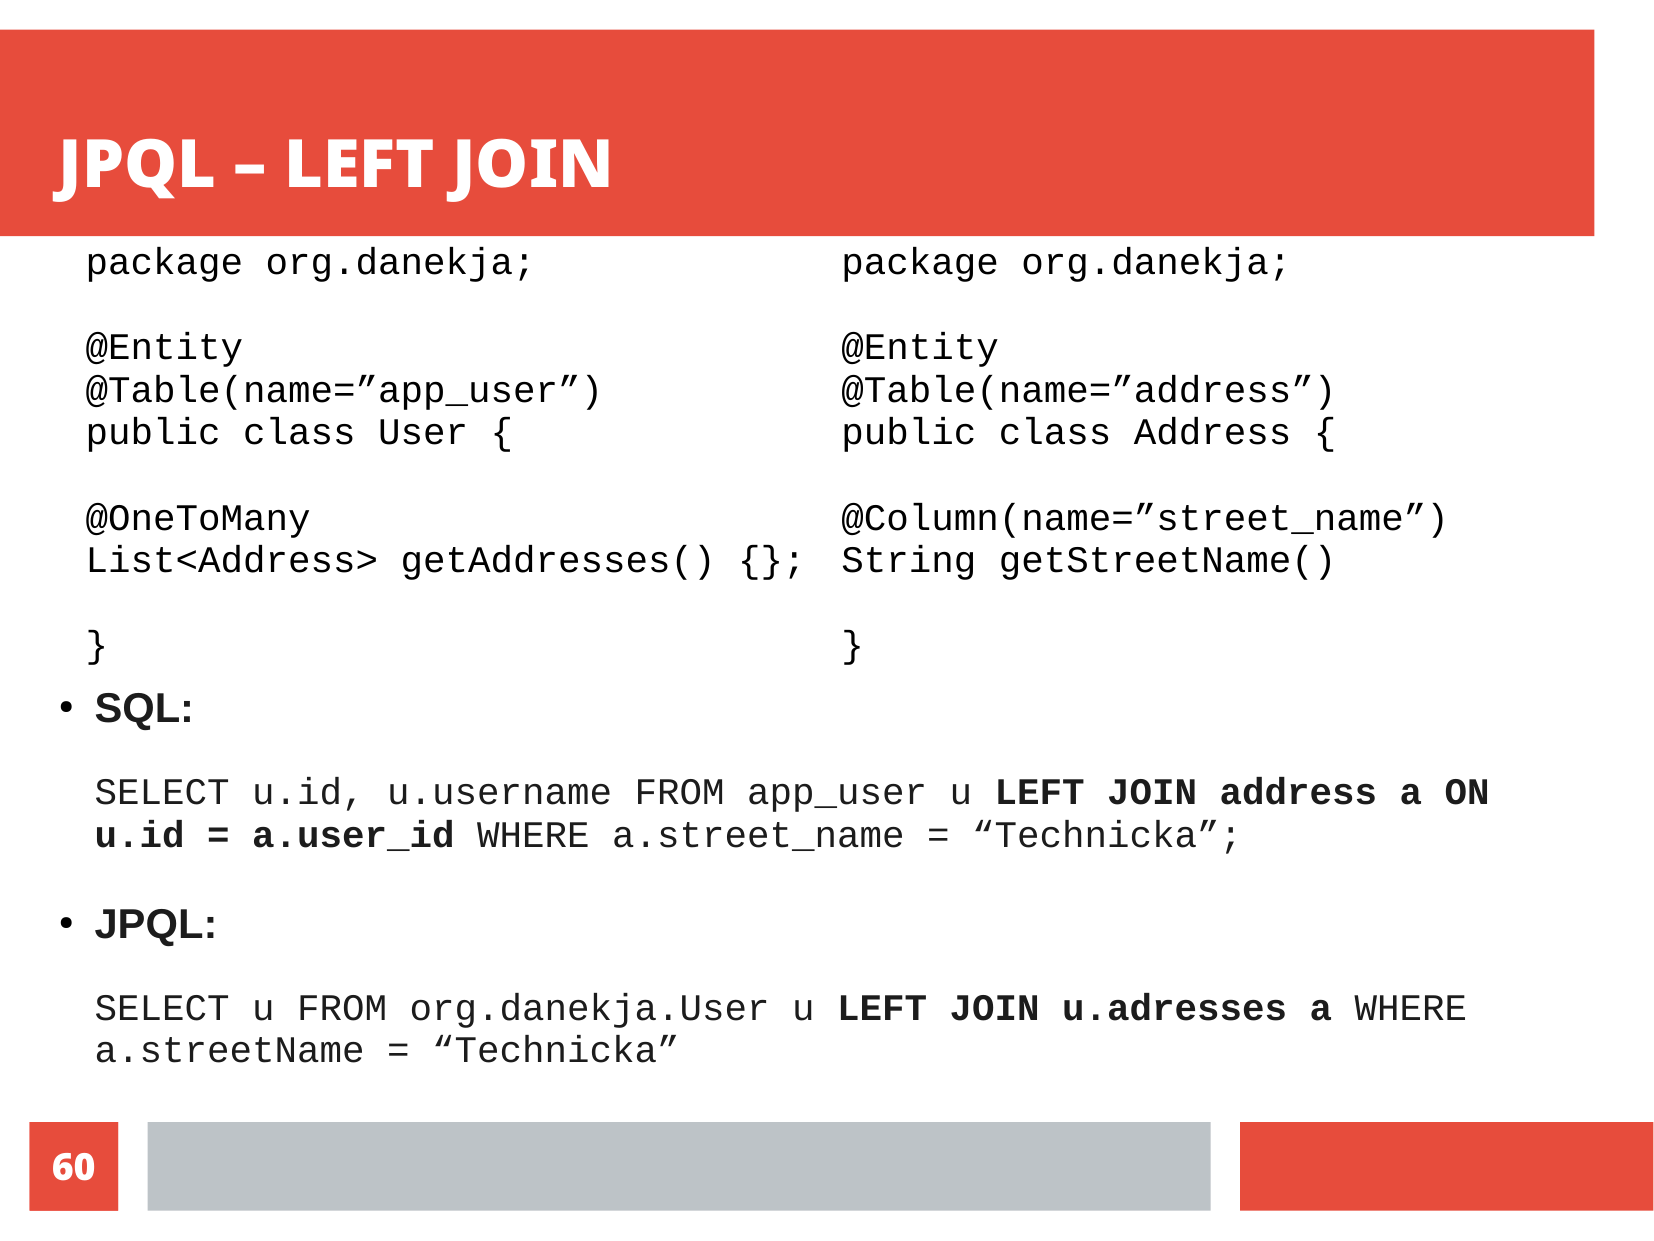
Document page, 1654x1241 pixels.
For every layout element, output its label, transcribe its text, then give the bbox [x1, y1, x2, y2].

subtitle SQL: SELECT u.id, u.username FROM app_user u LEFT JOIN address a ON u.id = a.user_id WHERE a.street_name = “Technicka”; JPQL: SELECT u FROM org.danekja.User u LEFT JOIN u.adresses a WHERE a.streetName = “Technicka” [59, 685, 1595, 1049]
title JPQL – LEFT JOIN [59, 59, 1595, 207]
text_box package org.danekja; @Entity @Table(name=”app_user”) public class User { @OneToMany List<Address> getAddresses() {}; } [70, 236, 826, 677]
text_box package org.danekja; @Entity @Table(name=”address”) public class Address { @Column(name=”street_name”) String getStreetName() } [826, 236, 1583, 677]
